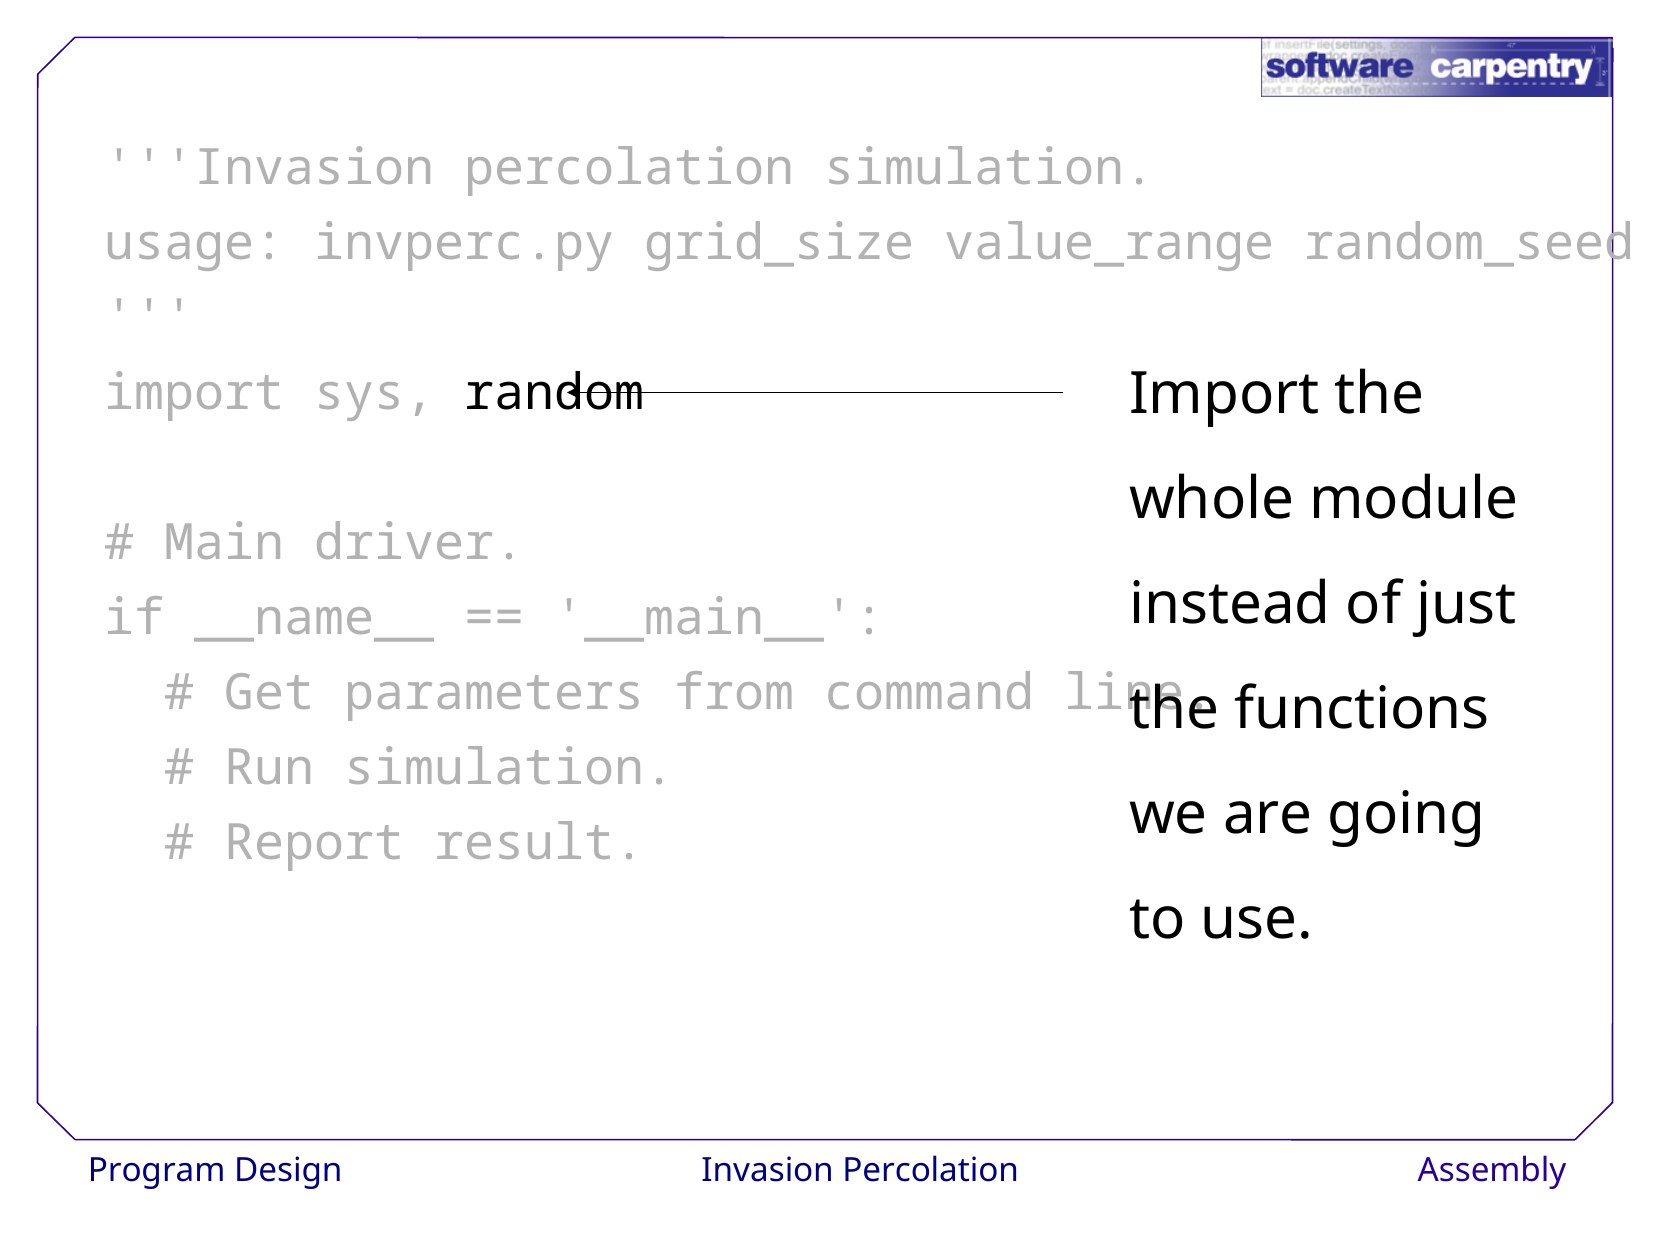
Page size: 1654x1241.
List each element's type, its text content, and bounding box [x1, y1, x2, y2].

text_box Import the whole module instead of just the functions we are going to use. [1114, 312, 1534, 959]
text_box '''Invasion percolation simulation. usage: invperc.py grid_size value_range random_seed ''' import sys, random # Main driver. if __name__ == '__main__': # Get parameters from command line. # Run simulation. # Report result. [89, 112, 1508, 1055]
picture [1261, 39, 1613, 97]
